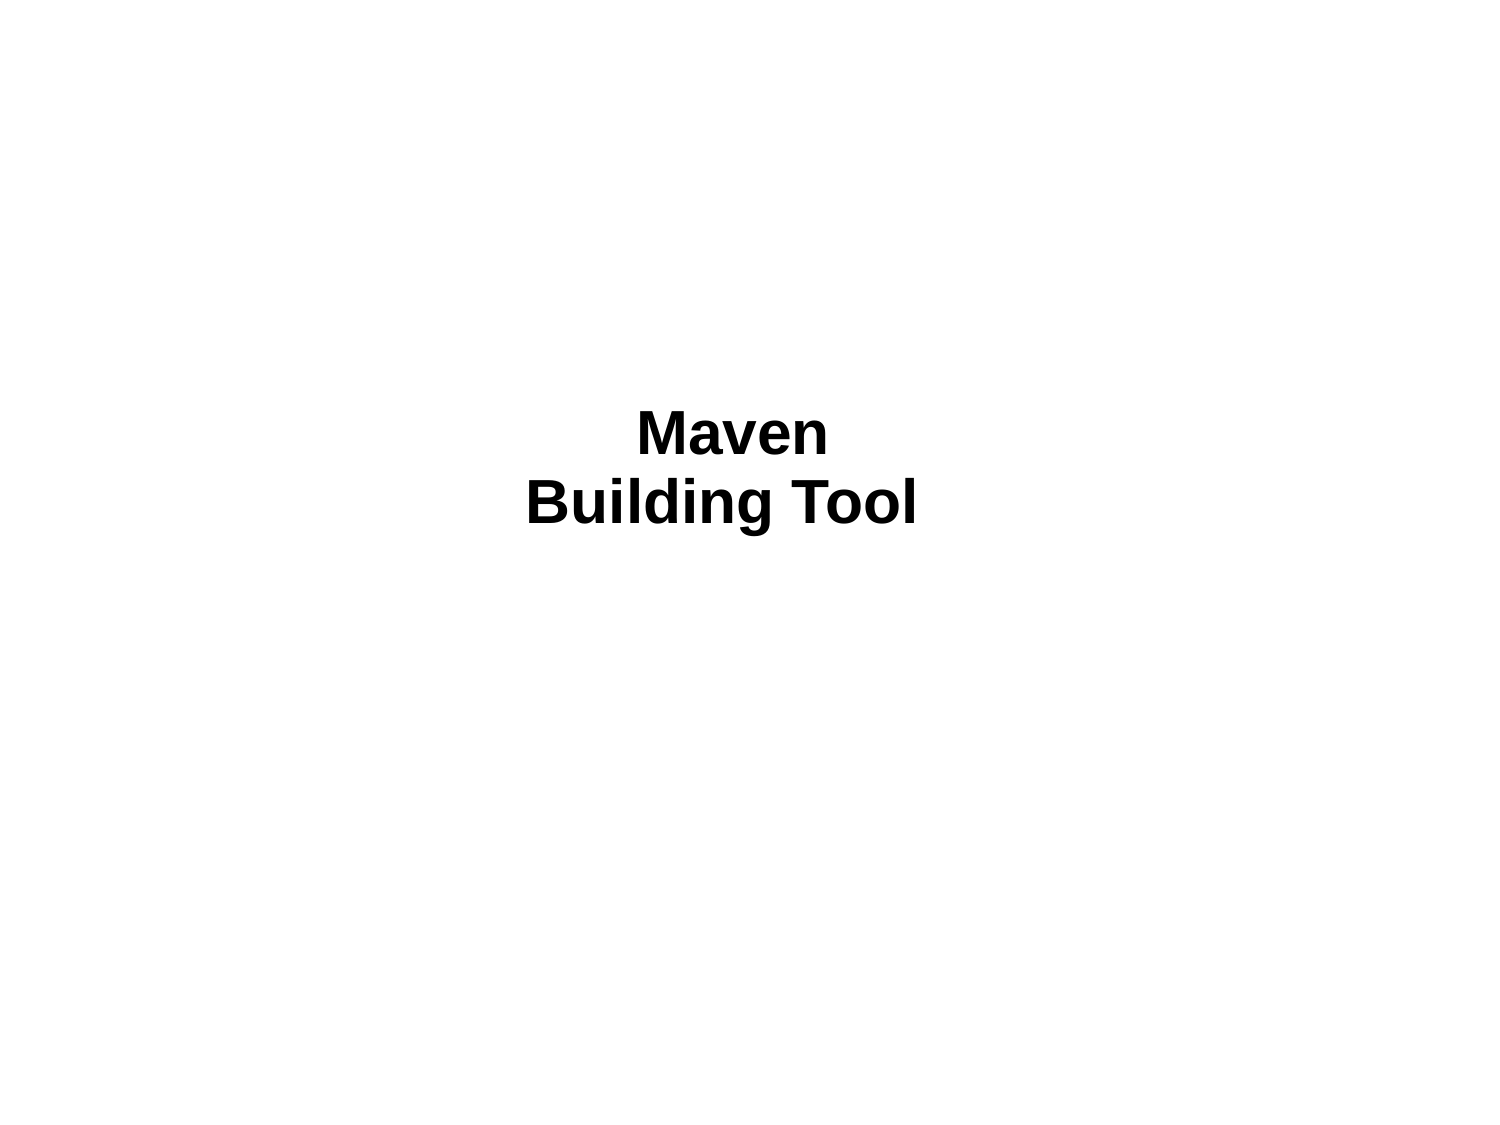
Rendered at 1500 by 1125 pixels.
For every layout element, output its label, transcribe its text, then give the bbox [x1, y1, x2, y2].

title Maven Building Tool [47, 392, 1398, 543]
